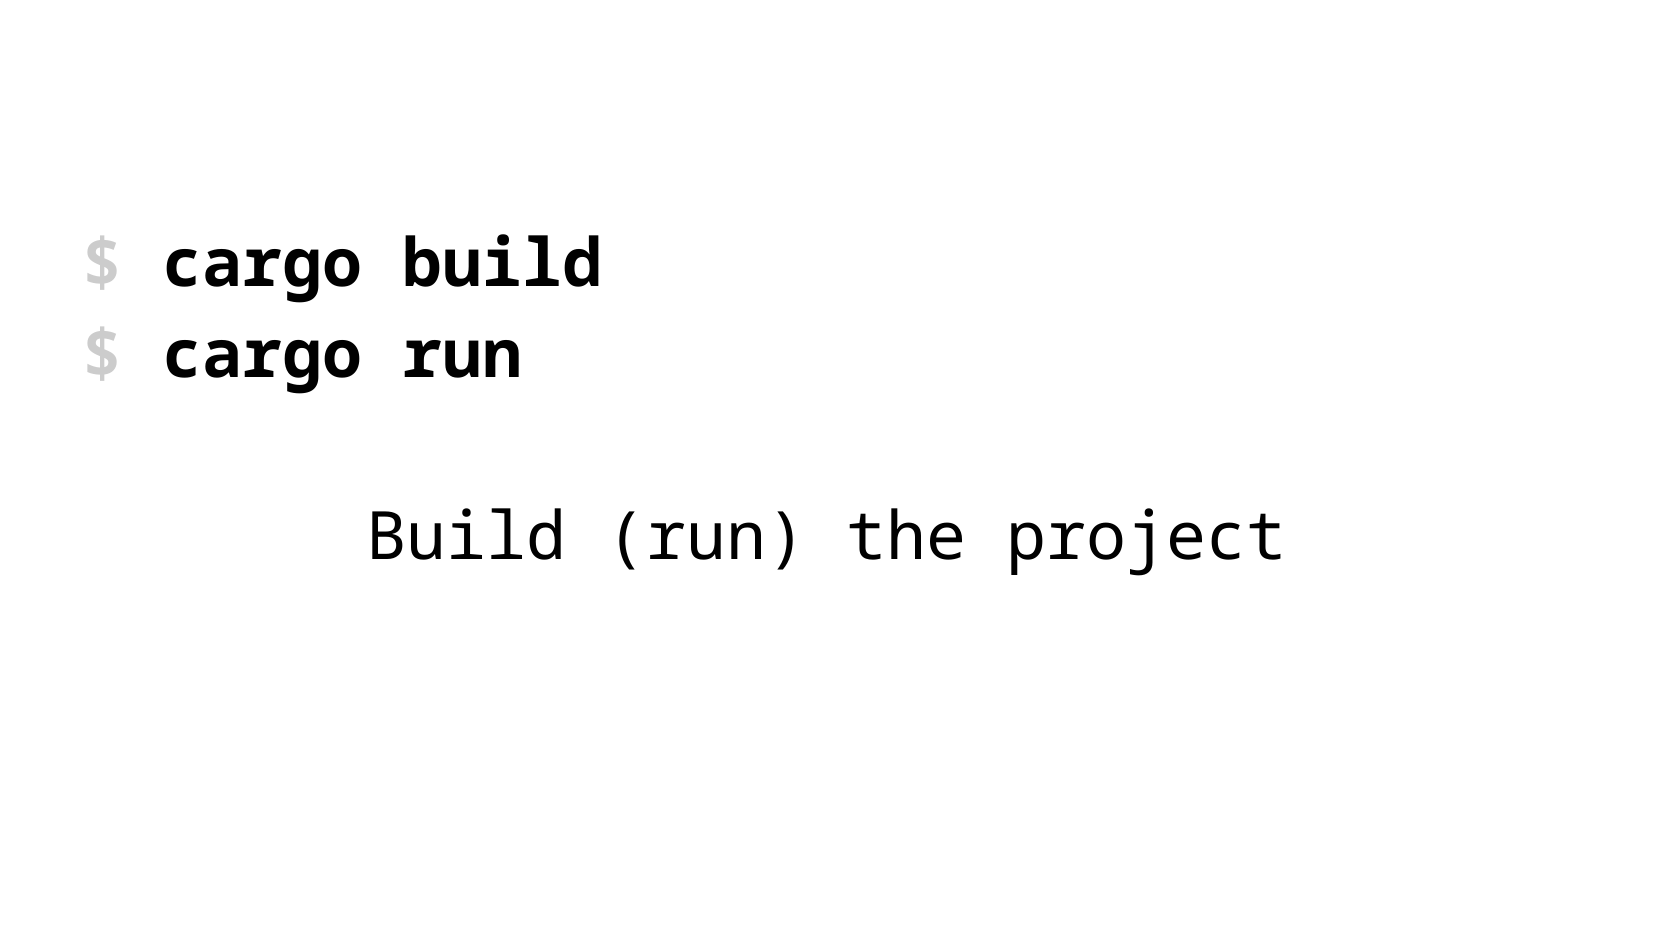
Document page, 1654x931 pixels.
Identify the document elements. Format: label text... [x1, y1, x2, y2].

subtitle $ cargo build $ cargo run Build (run) the project [82, 37, 1571, 758]
